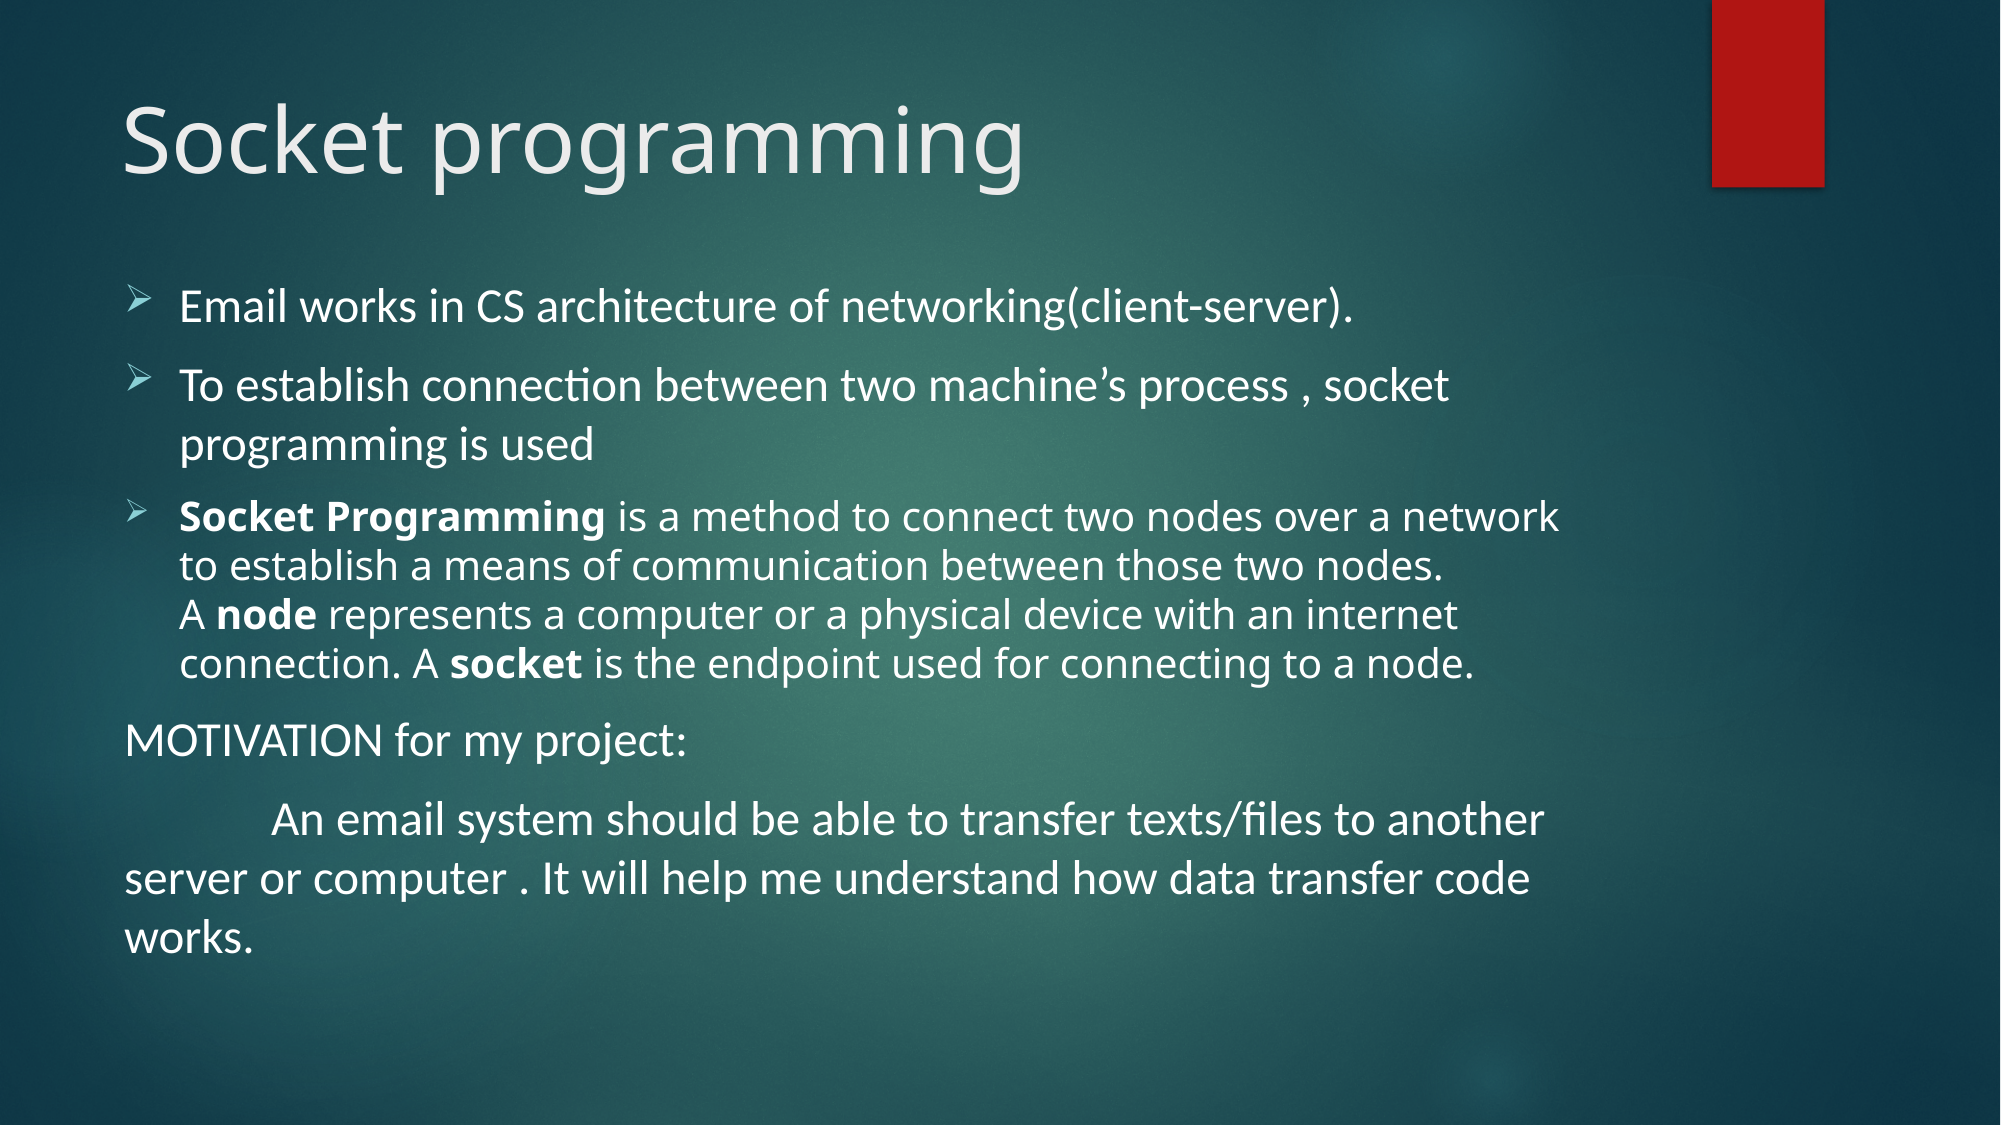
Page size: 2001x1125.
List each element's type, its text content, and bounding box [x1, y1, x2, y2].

title Socket programming [106, 74, 1649, 304]
picture [0, 0, 2001, 1125]
list Email works in CS architecture of networking(client-server). To establish connection between two machine’s process , socket programming is used Socket Programming is a method to connect two nodes over a network to establish a means of communication between those two nodes. A node represents a computer or a physical device with an internet connection. A socket is the endpoint used for connecting to a node. MOTIVATION for my project: An email system should be able to transfer texts/files to another server or computer . It will help me understand how data transfer code works. [109, 266, 1577, 1008]
